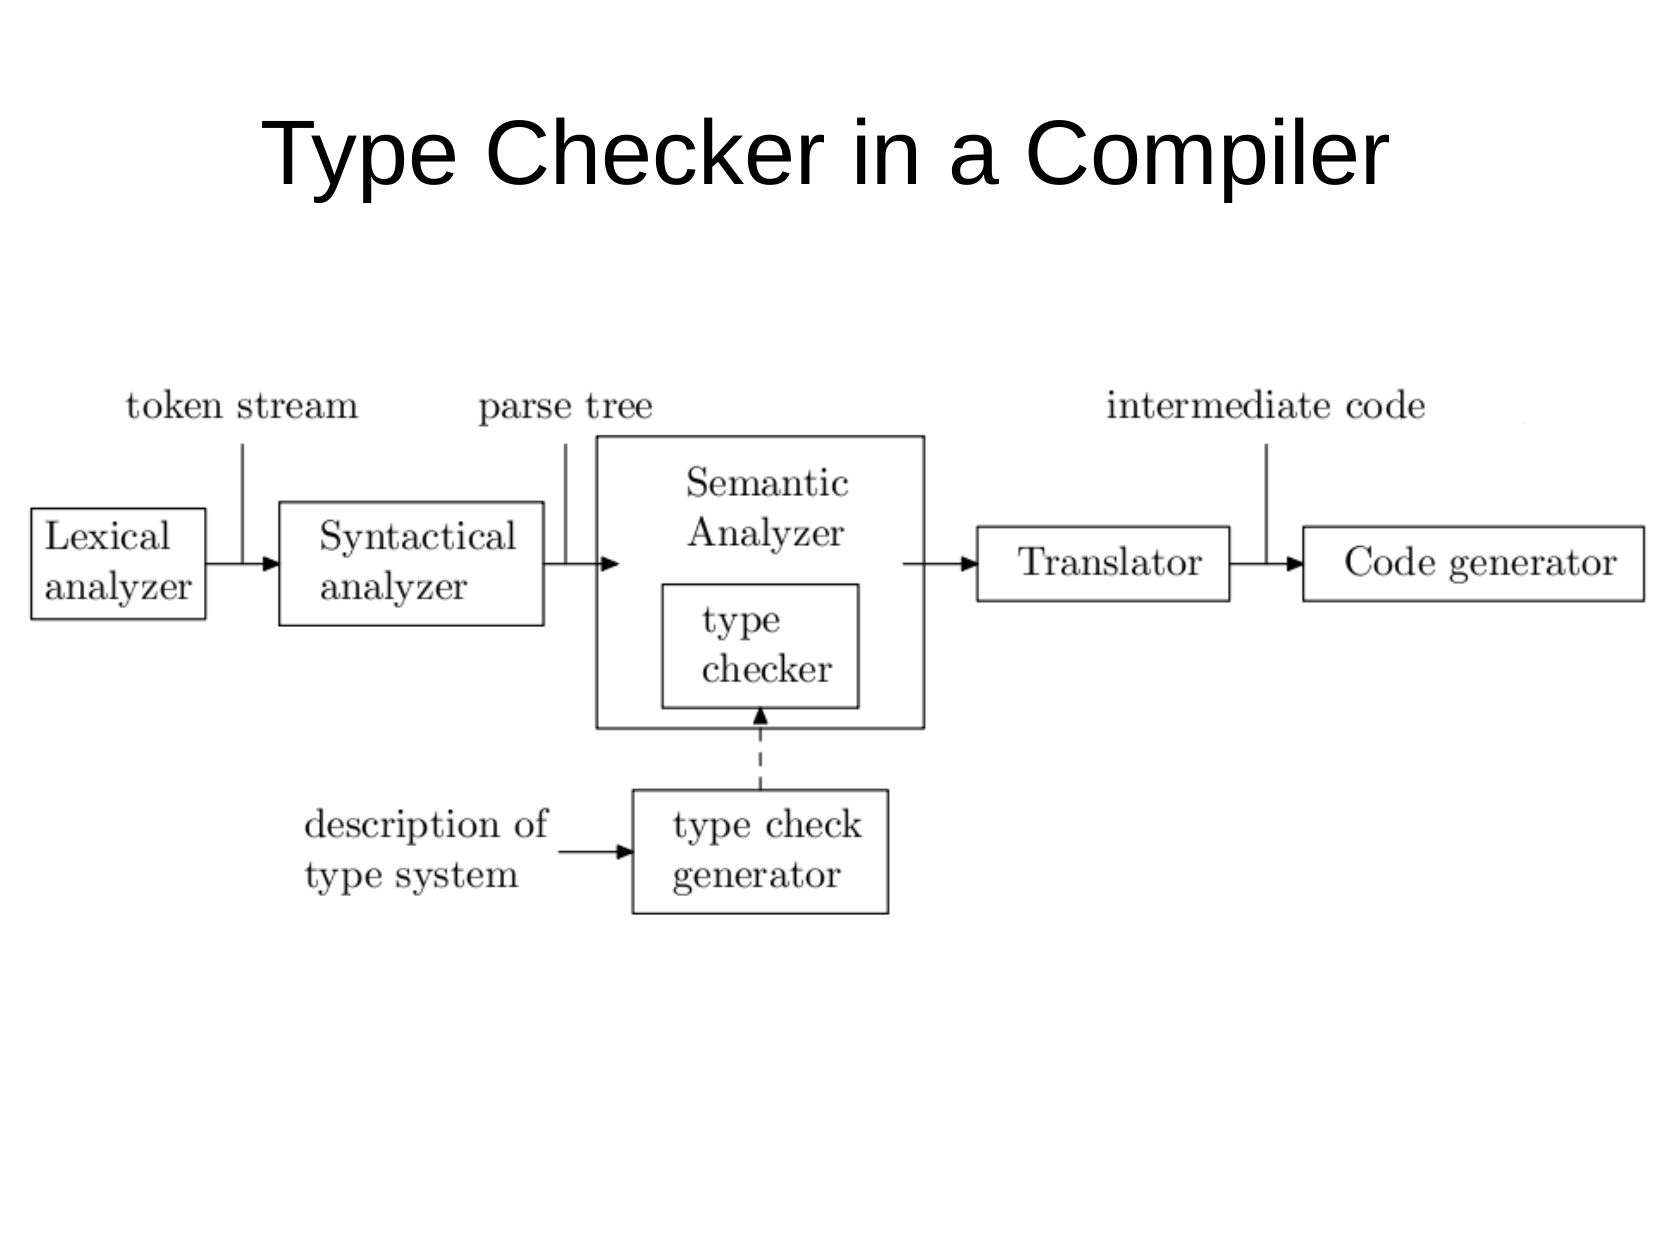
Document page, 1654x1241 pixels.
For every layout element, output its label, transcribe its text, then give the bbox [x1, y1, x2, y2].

title Type Checker in a Compiler [82, 49, 1571, 257]
picture [5, 351, 1654, 946]
